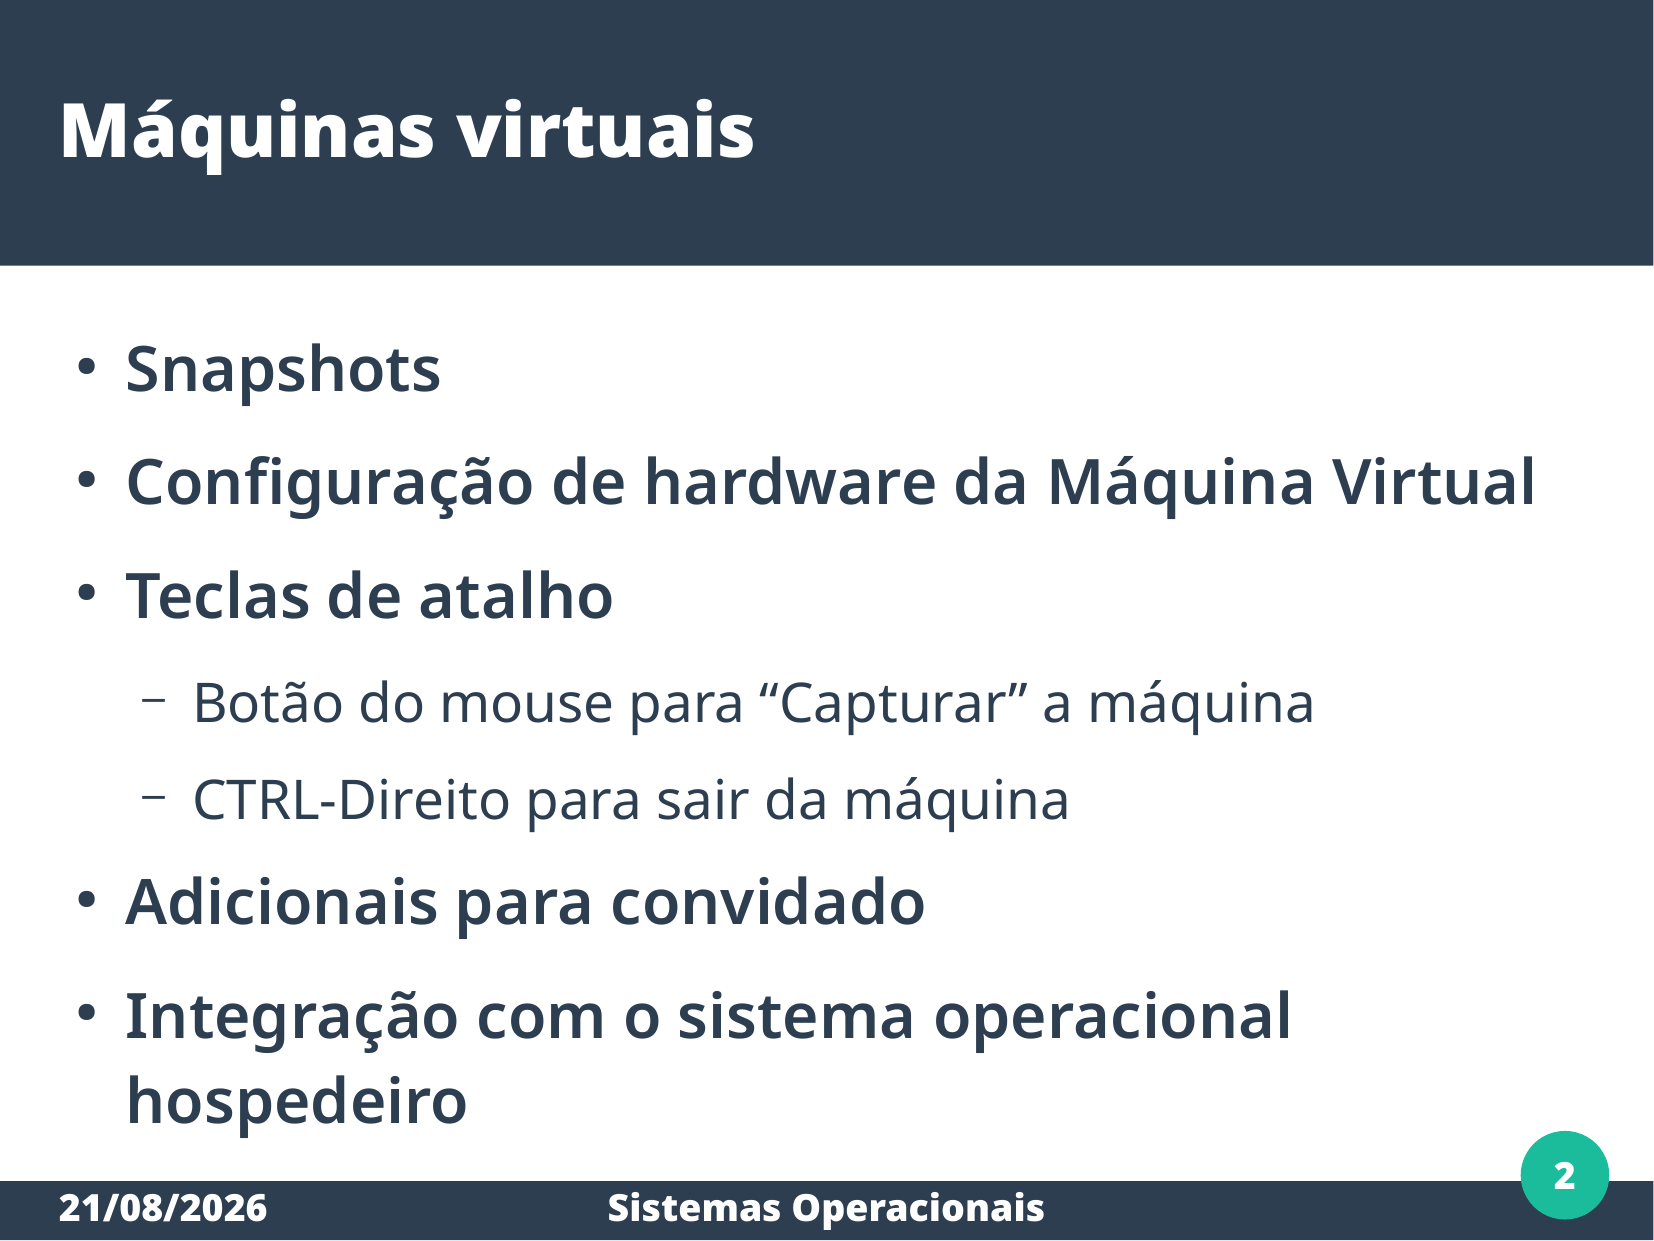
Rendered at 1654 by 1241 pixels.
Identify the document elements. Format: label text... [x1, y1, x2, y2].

title Máquinas virtuais [59, 49, 1595, 207]
list Snapshots Configuração de hardware da Máquina Virtual Teclas de atalho Botão do mouse para “Capturar” a máquina CTRL-Direito para sair da máquina Adicionais para convidado Integração com o sistema operacional hospedeiro [59, 324, 1595, 1152]
